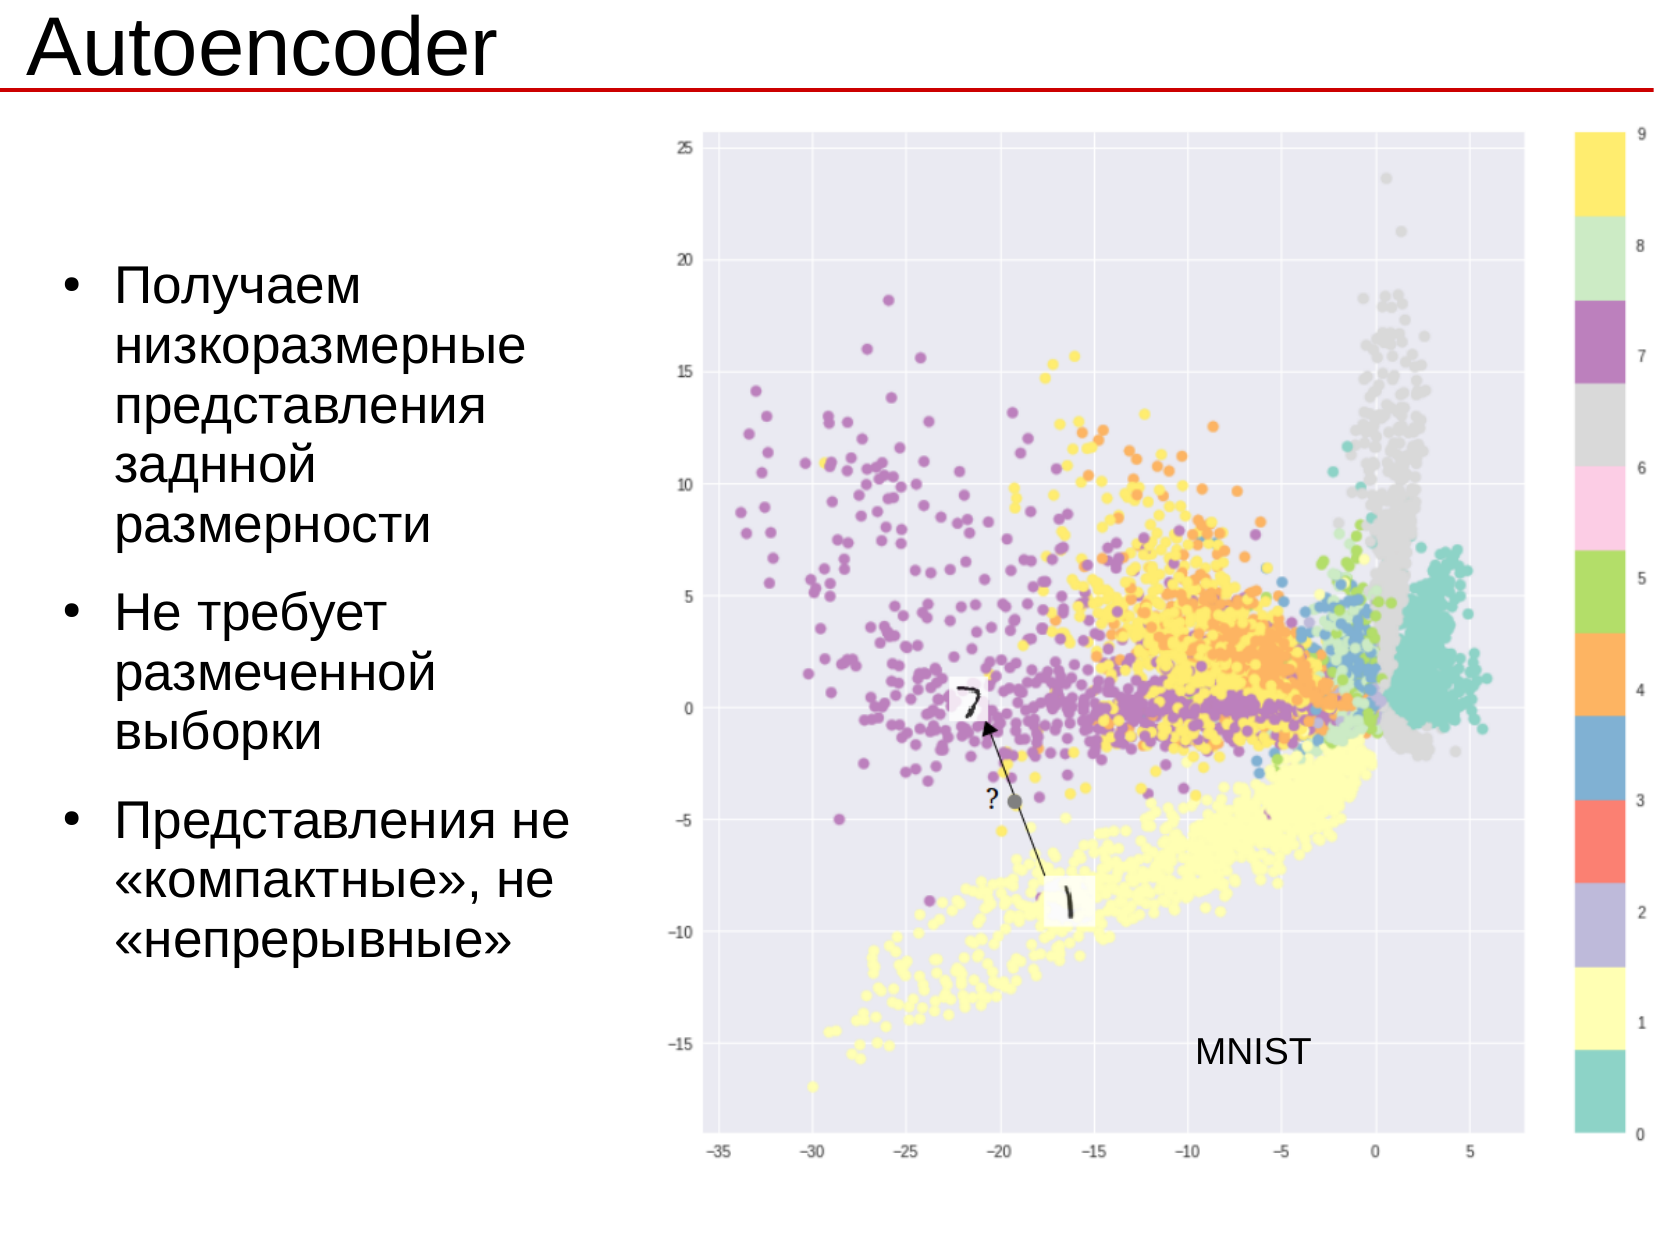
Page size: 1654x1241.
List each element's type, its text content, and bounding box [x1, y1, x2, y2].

picture [660, 92, 1654, 1185]
list Получаем низкоразмерные представления заднной размерности Не требует размеченной выборки Представления не «компактные», не «непрерывные» [45, 255, 631, 976]
title Autoencoder [26, 0, 1471, 94]
text_box MNIST [1170, 1023, 1351, 1081]
